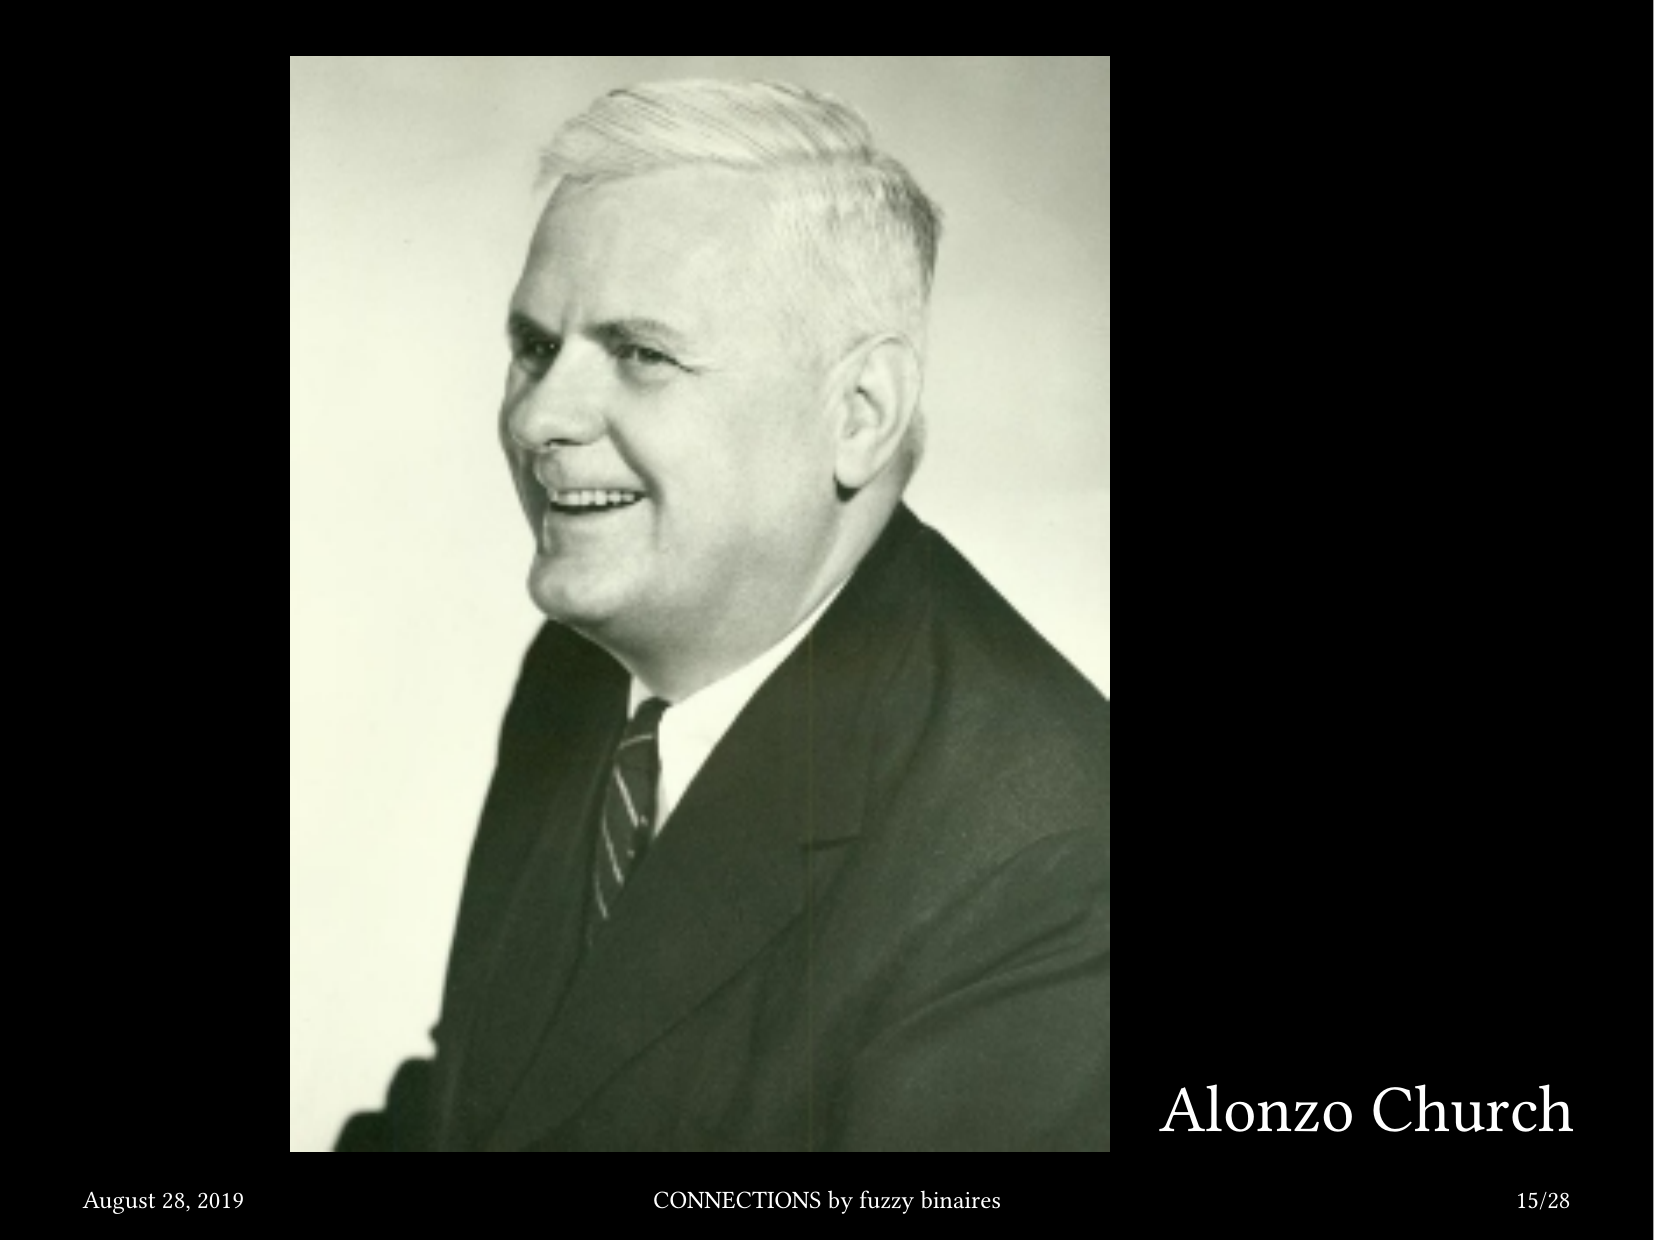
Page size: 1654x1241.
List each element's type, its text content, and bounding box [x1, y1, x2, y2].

text_box Alonzo Church [1144, 1063, 1591, 1156]
picture [290, 56, 1110, 1152]
